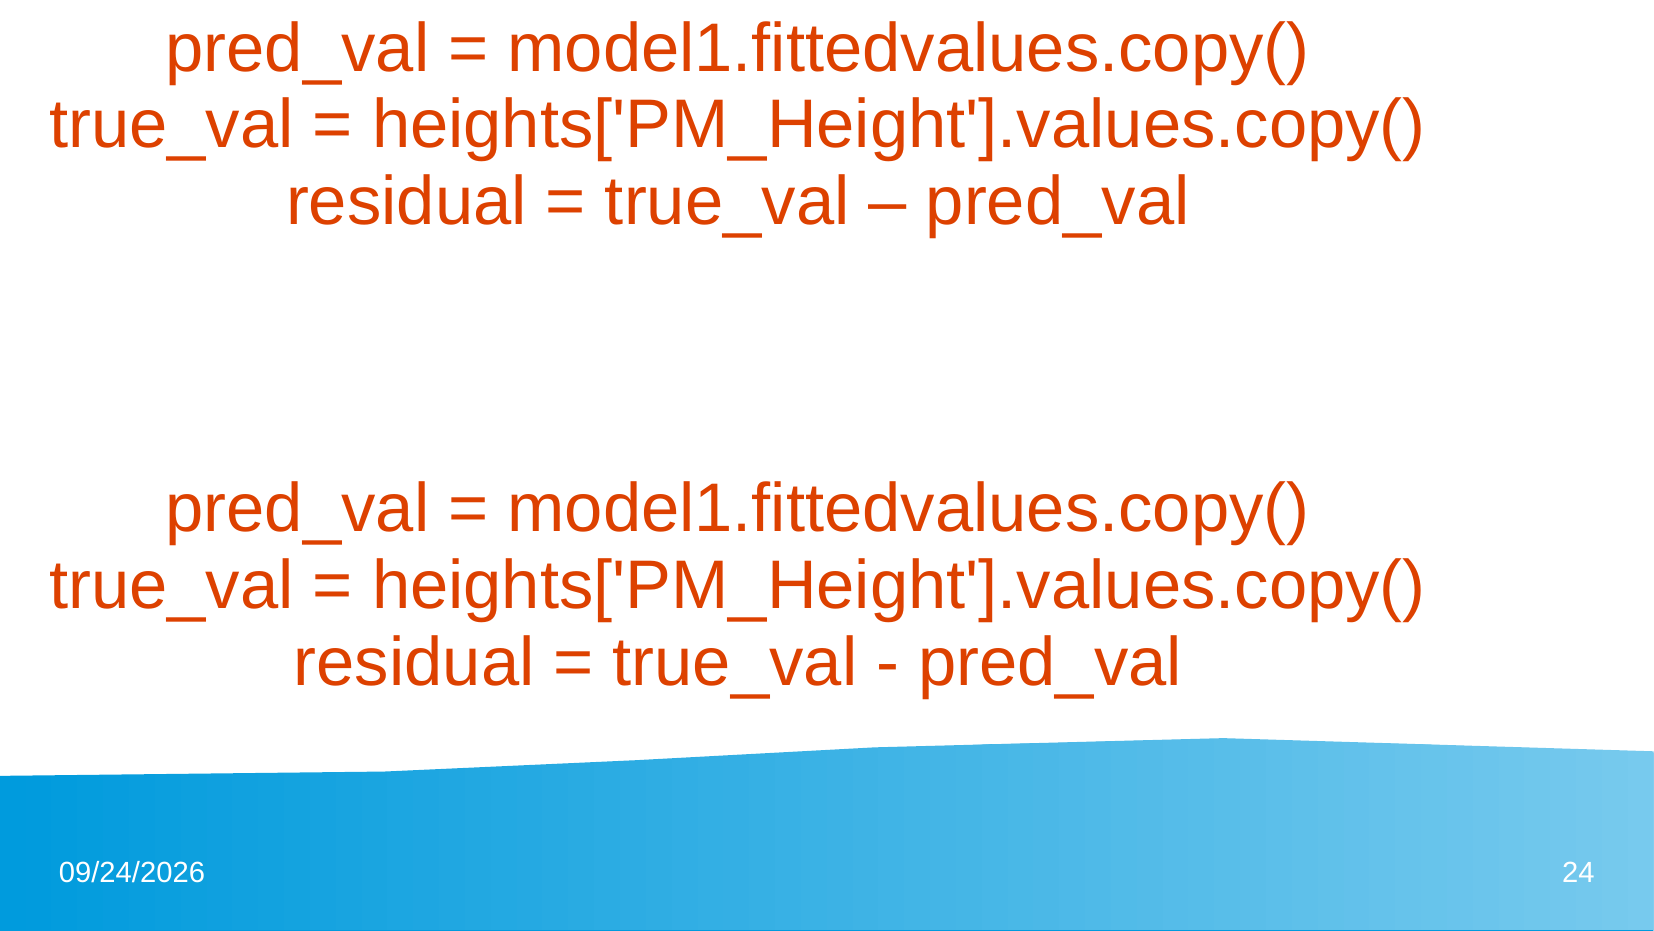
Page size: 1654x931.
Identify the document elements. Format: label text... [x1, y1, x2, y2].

title pred_val = model1.fittedvalues.copy() true_val = heights['PM_Height'].values.copy() residual = true_val – pred_val pred_val = model1.fittedvalues.copy() true_val = heights['PM_Height'].values.copy() residual = true_val - pred_val [0, 8, 1477, 700]
